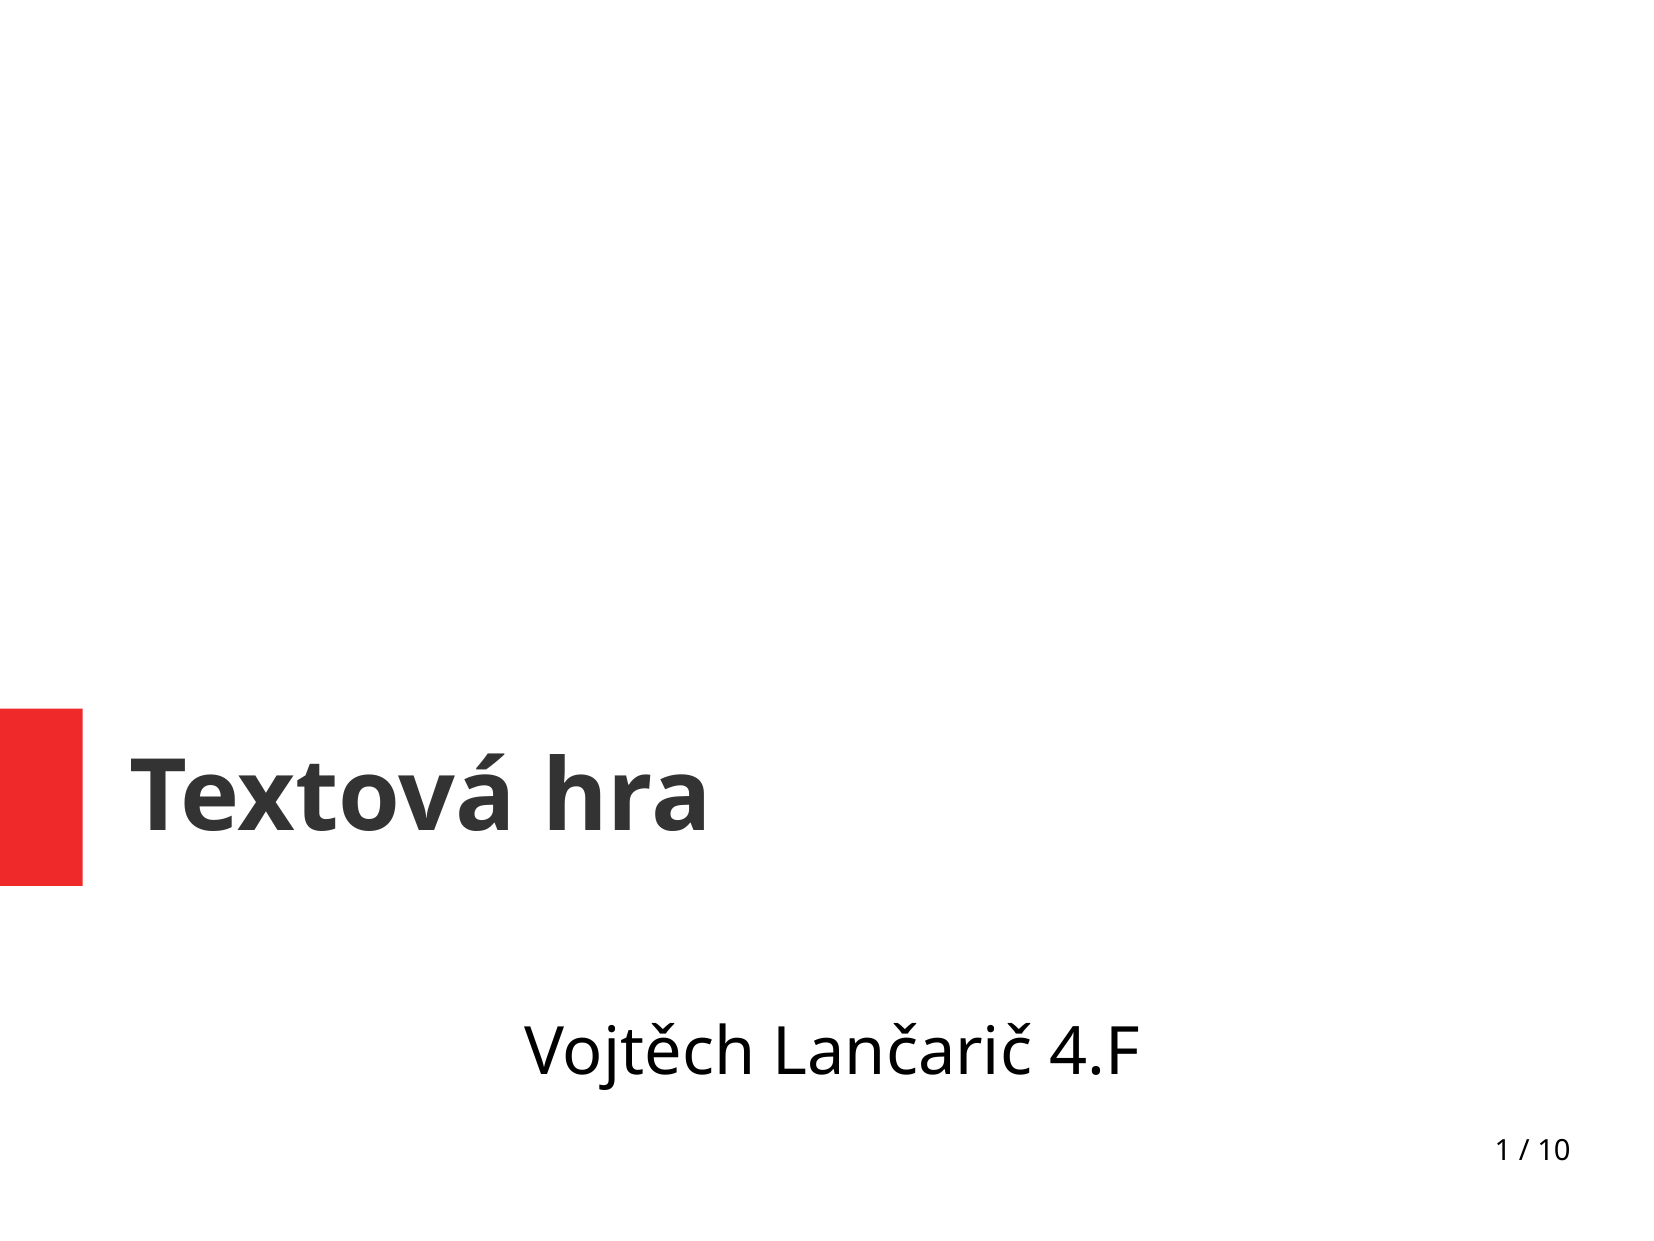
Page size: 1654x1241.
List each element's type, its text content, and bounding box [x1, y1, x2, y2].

subtitle Vojtěch Lančarič 4.F [129, 968, 1536, 1130]
title Textová hra [129, 655, 1536, 928]
